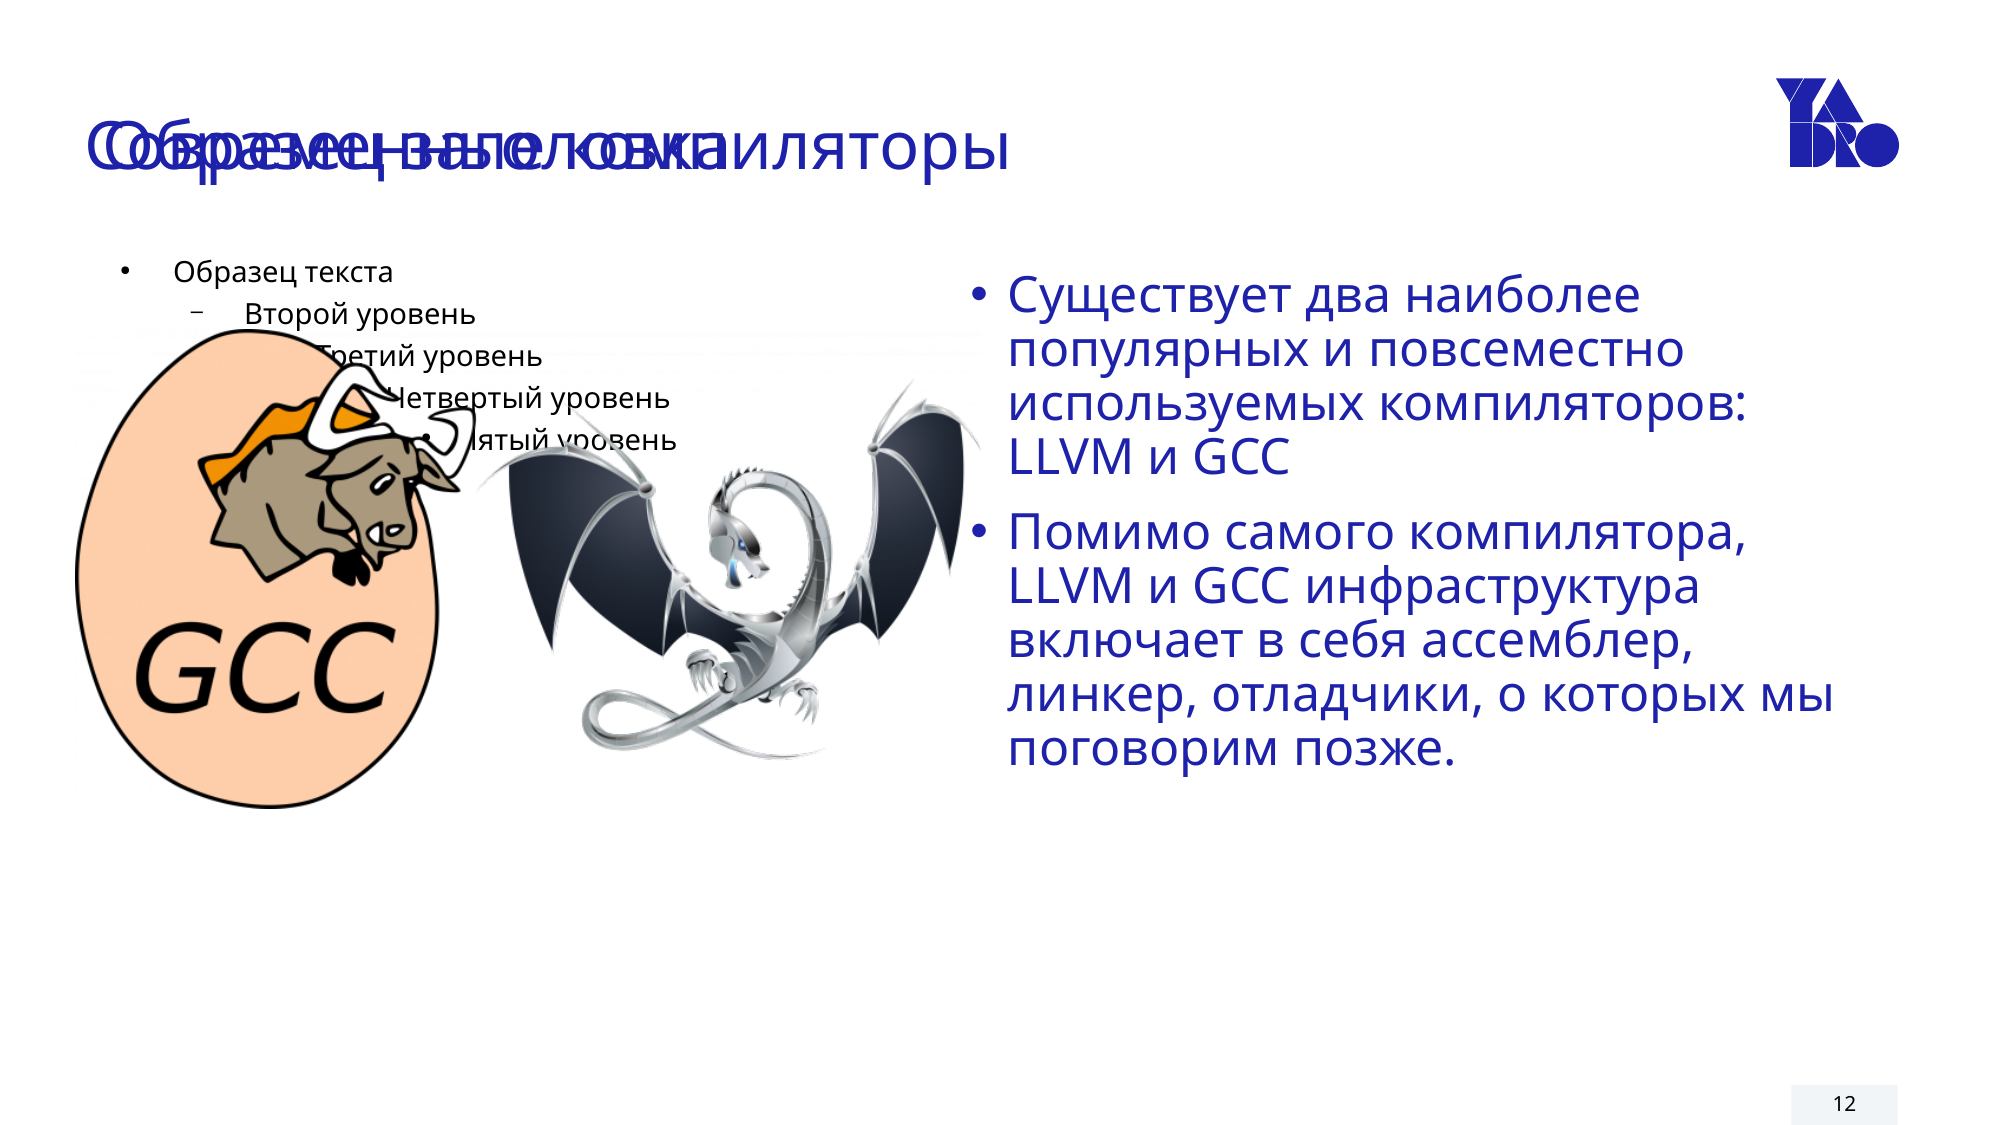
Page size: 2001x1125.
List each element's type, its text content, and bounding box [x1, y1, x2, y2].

title Современные компиляторы [84, 109, 1674, 205]
picture [75, 329, 981, 809]
list Существует два наиболее популярных и повсеместно используемых компиляторов: LLVM и GCC Помимо самого компилятора, LLVM и GCC инфраструктура включает в себя ассемблер, линкер, отладчики, о которых мы поговорим позже. [970, 269, 1874, 964]
